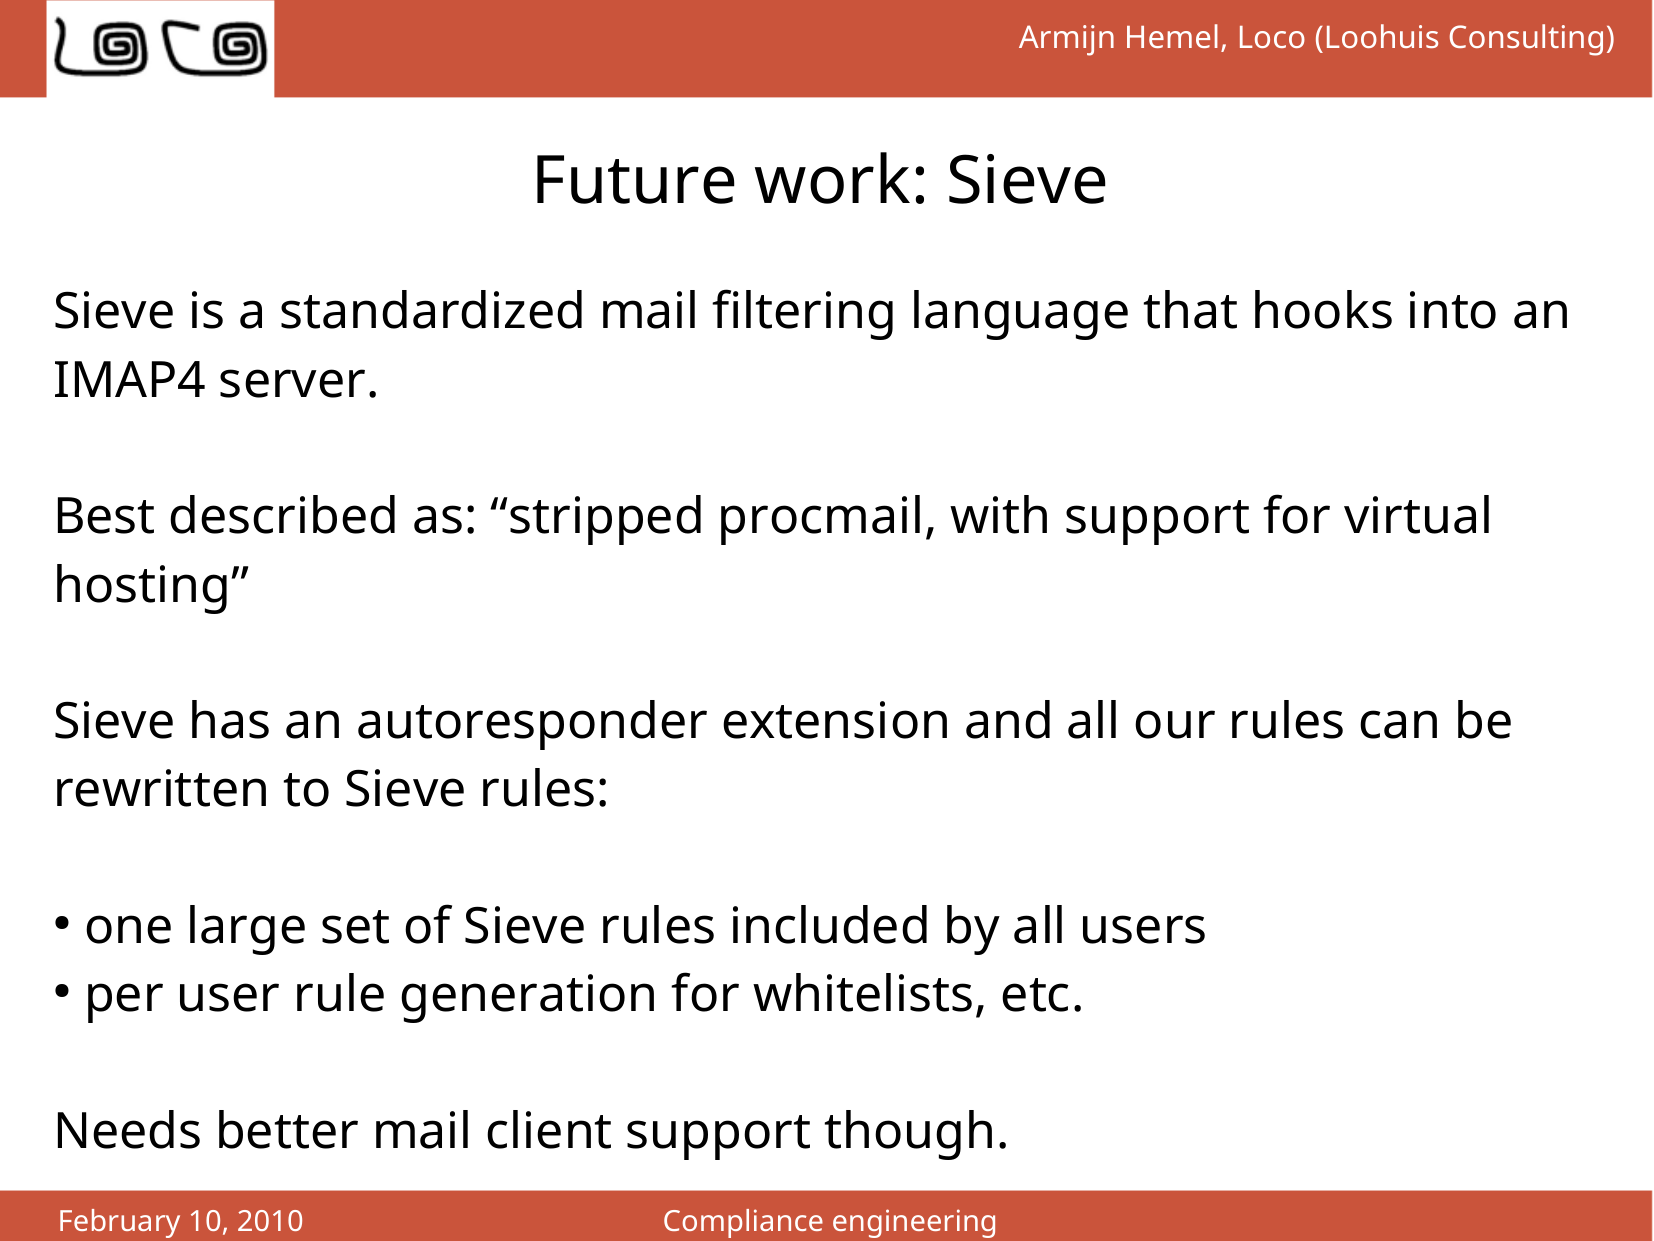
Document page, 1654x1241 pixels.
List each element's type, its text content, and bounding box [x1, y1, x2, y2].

picture [0, 0, 1654, 1241]
title Future work: Sieve [47, 125, 1595, 229]
subtitle Sieve is a standardized mail filtering language that hooks into an IMAP4 server. Best described as: “stripped procmail, with support for virtual hosting” Sieve has an autoresponder extension and all our rules can be rewritten to Sieve rules: one large set of Sieve rules included by all users per user rule generation for whitelists, etc. Needs better mail client support though. [53, 265, 1595, 1173]
